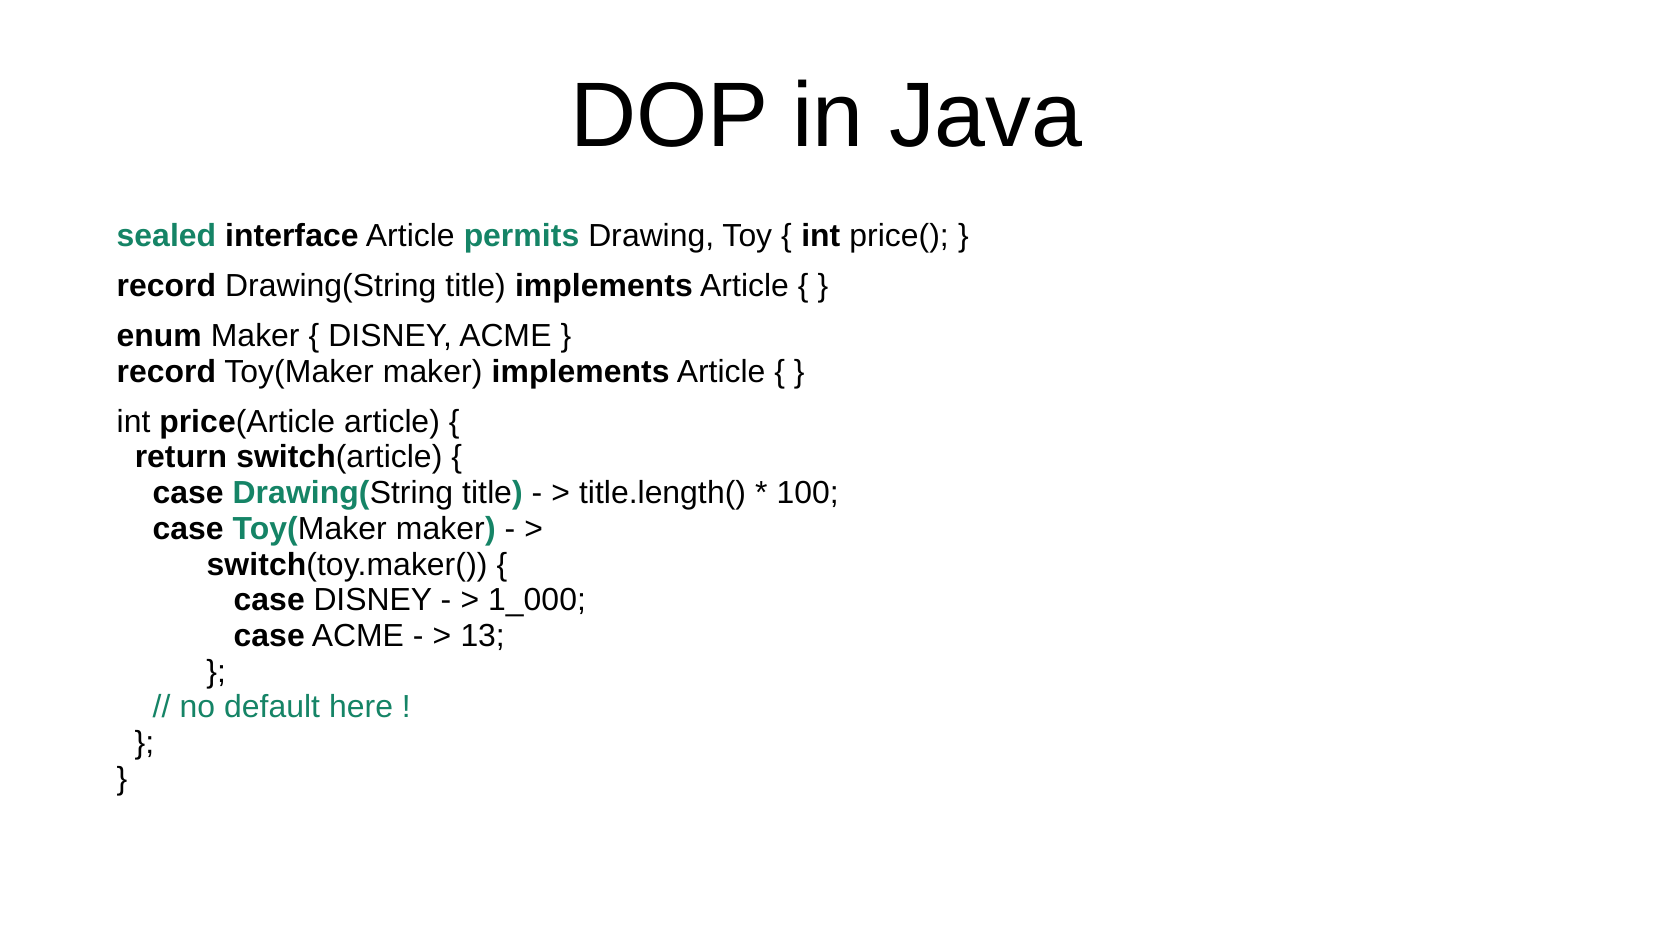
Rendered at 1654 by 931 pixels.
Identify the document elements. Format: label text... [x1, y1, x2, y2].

list sealed interface Article permits Drawing, Toy { int price(); } record Drawing(String title) implements Article { } enum Maker { DISNEY, ACME } record Toy(Maker maker) implements Article { } int price(Article article) { return switch(article) { case Drawing(String title) - > title.length() * 100; case Toy(Maker maker) - > switch(toy.maker()) { case DISNEY - > 1_000; case ACME - > 13; }; // no default here ! }; } [82, 217, 1571, 811]
title DOP in Java [82, 37, 1571, 193]
